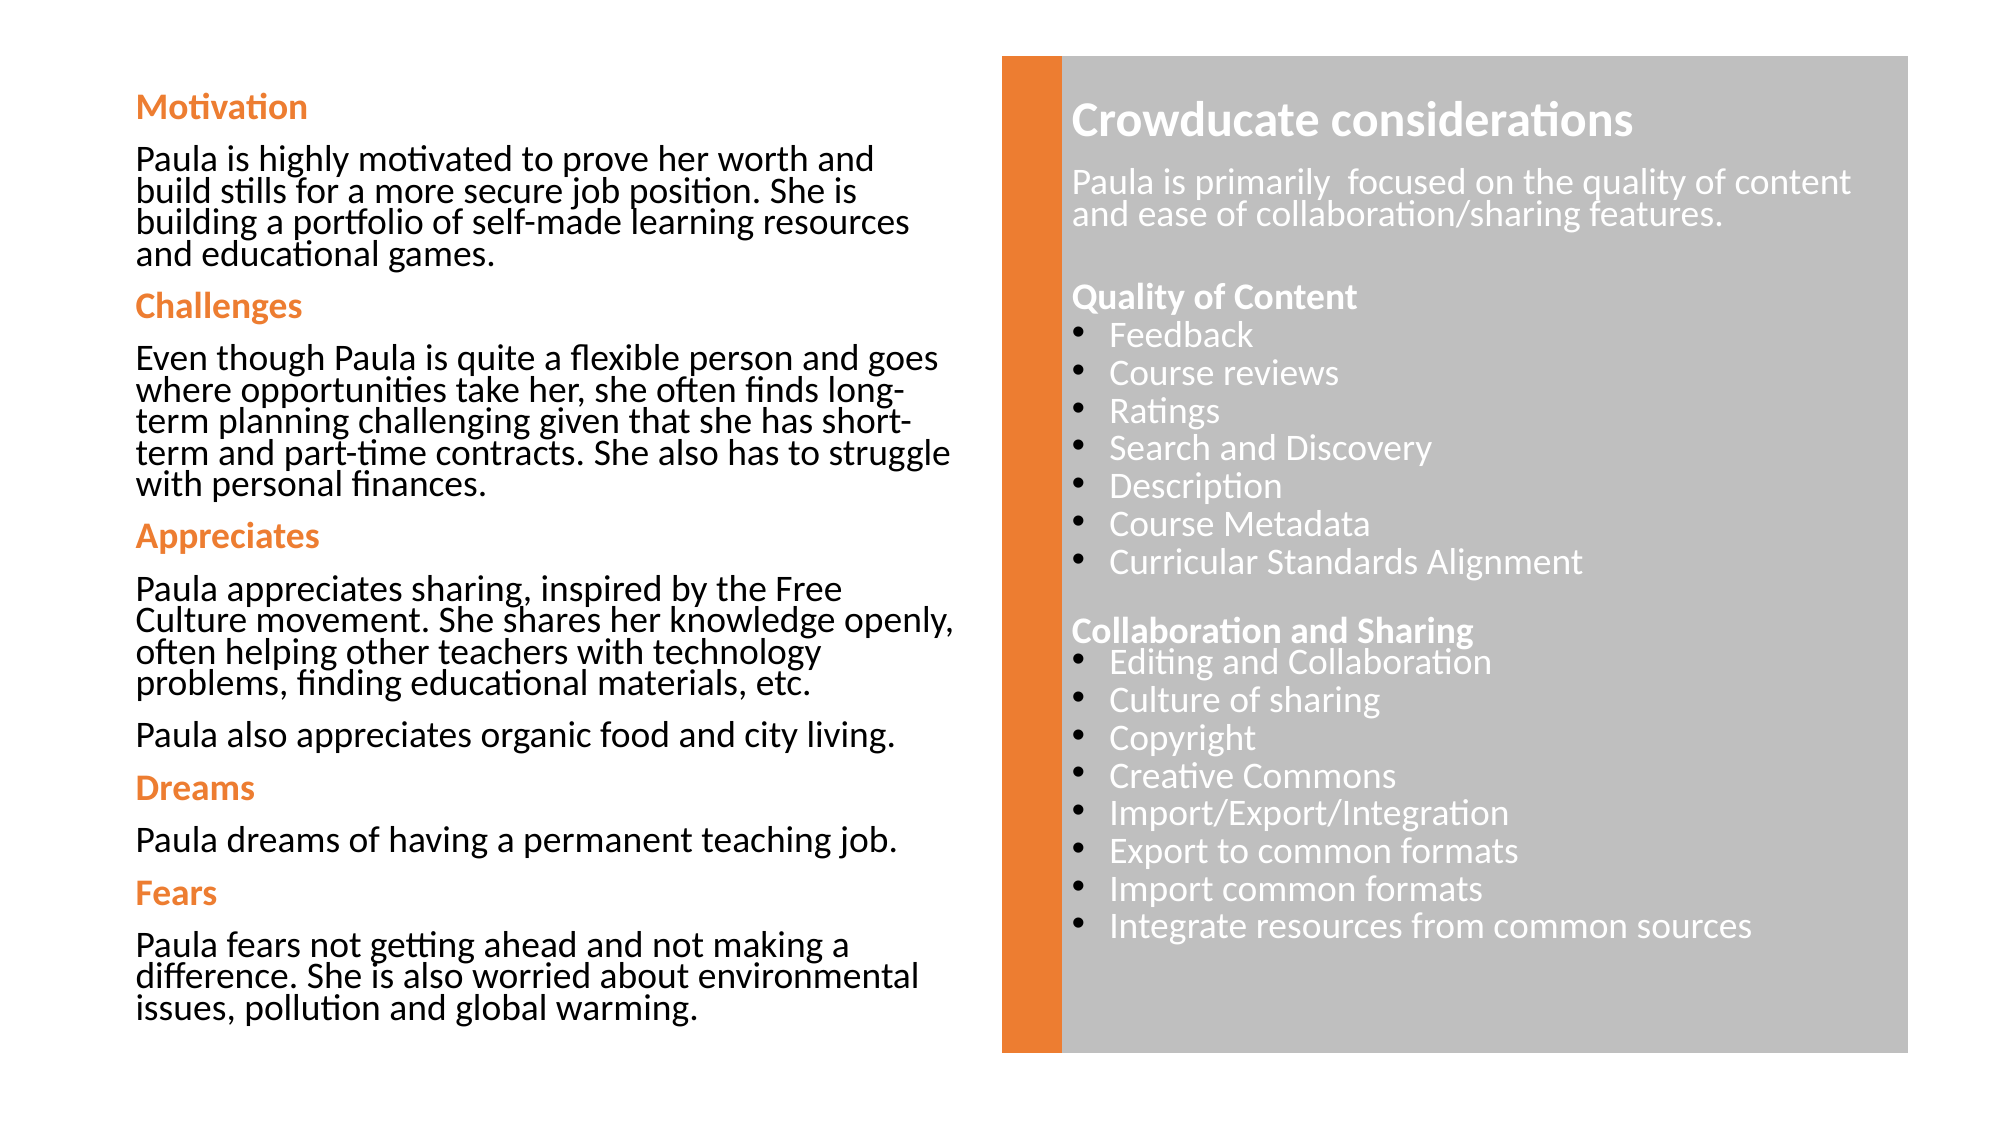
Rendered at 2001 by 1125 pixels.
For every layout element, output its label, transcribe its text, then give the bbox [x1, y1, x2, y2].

list Motivation Paula is highly motivated to prove her worth and build stills for a more secure job position. She is building a portfolio of self-made learning resources and educational games. Challenges Even though Paula is quite a flexible person and goes where opportunities take her, she often finds long-term planning challenging given that she has short-term and part-time contracts. She also has to struggle with personal finances. Appreciates Paula appreciates sharing, inspired by the Free Culture movement. She shares her knowledge openly, often helping other teachers with technology problems, finding educational materials, etc. Paula also appreciates organic food and city living. Dreams Paula dreams of having a permanent teaching job. Fears Paula fears not getting ahead and not making a difference. She is also worried about environmental issues, pollution and global warming. [120, 86, 971, 1074]
list Crowducate considerations Paula is primarily focused on the quality of content and ease of collaboration/sharing features. Quality of Content Feedback Course reviews Ratings Search and Discovery Description Course Metadata Curricular Standards Alignment Collaboration and Sharing Editing and Collaboration Culture of sharing Copyright Creative Commons Import/Export/Integration Export to common formats Import common formats Integrate resources from common sources [1056, 95, 1907, 1053]
text_box [1003, 57, 1907, 1052]
